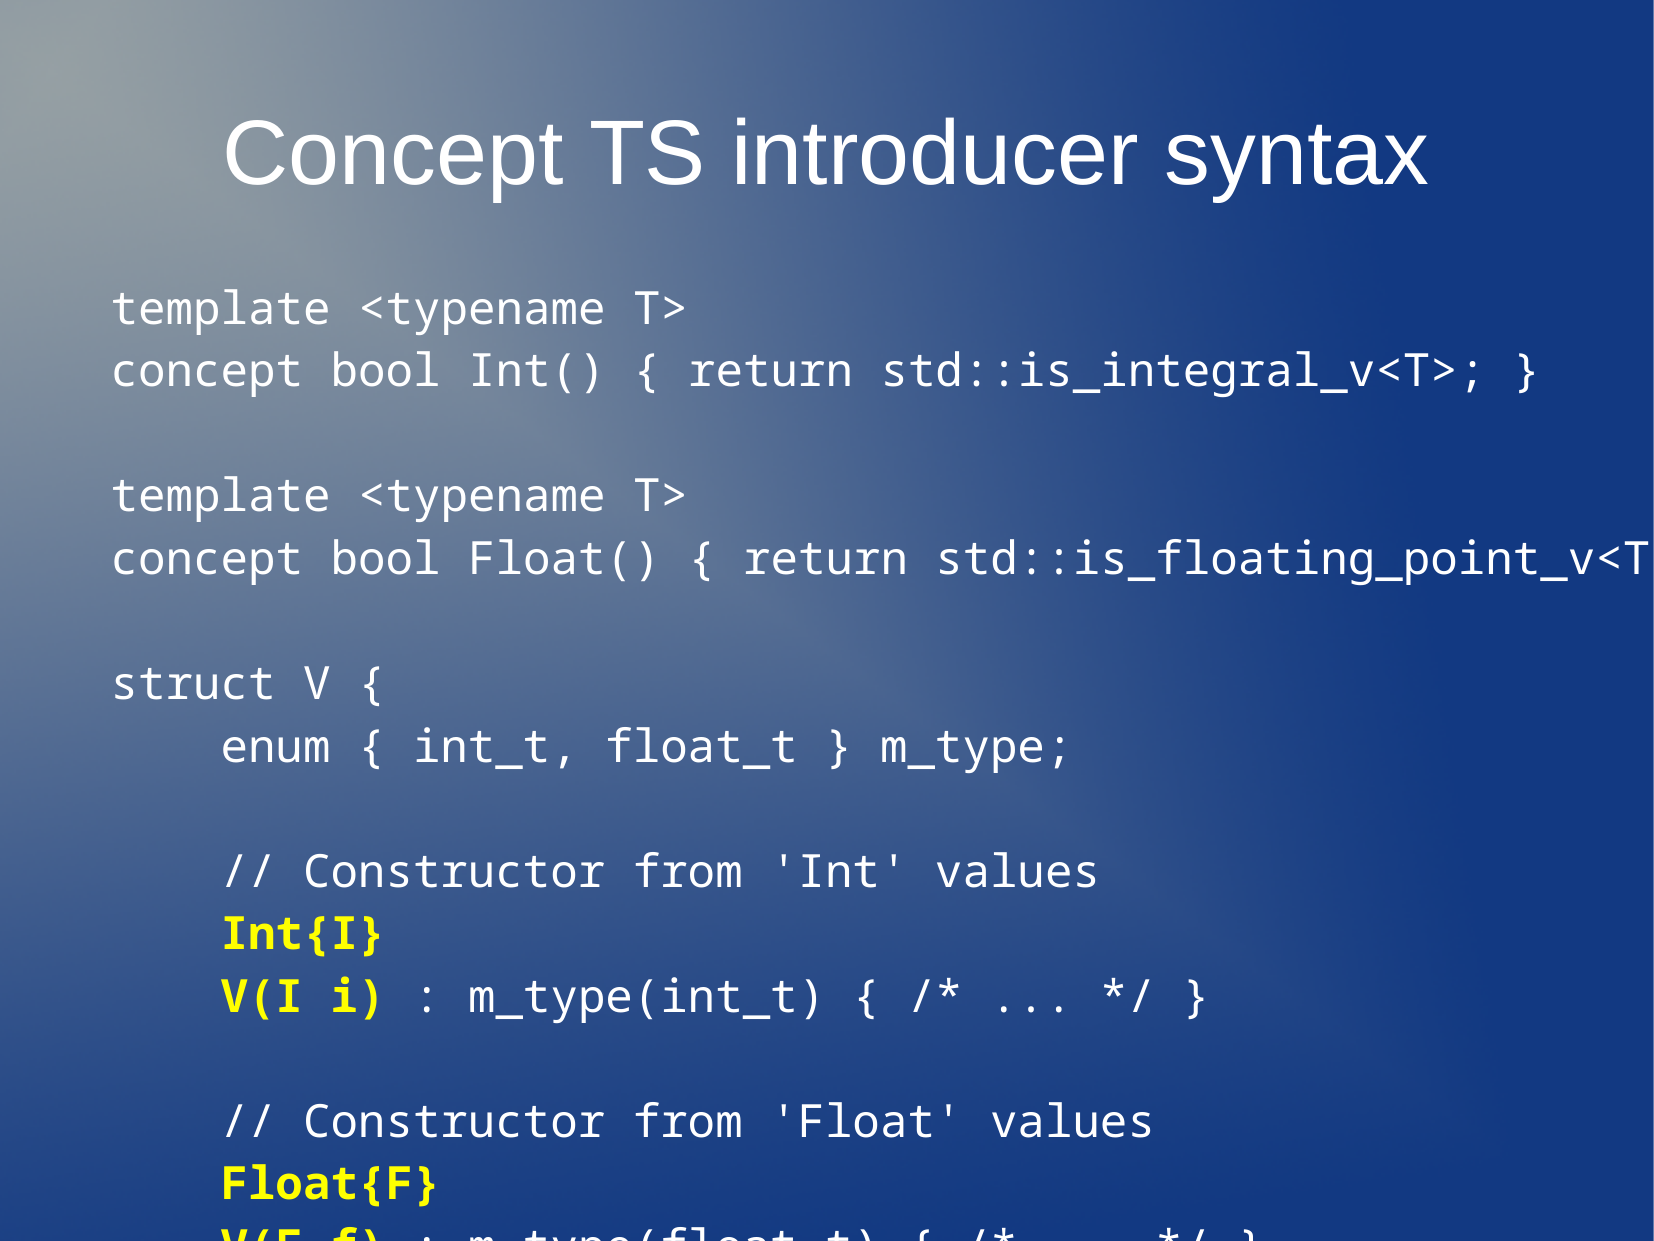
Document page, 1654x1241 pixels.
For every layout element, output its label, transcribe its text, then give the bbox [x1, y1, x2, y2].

title Concept TS introducer syntax [82, 49, 1571, 257]
text_box template <typename T> concept bool Int() { return std::is_integral_v<T>; } template <typename T> concept bool Float() { return std::is_floating_point_v<T>; } struct V { enum { int_t, float_t } m_type; // Constructor from 'Int' values Int{I} V(I i) : m_type(int_t) { /* ... */ } // Constructor from 'Float' values Float{F} V(F f) : m_type(float_t) { /* ... */ } }; [95, 267, 1641, 1241]
picture [0, 0, 1654, 1241]
